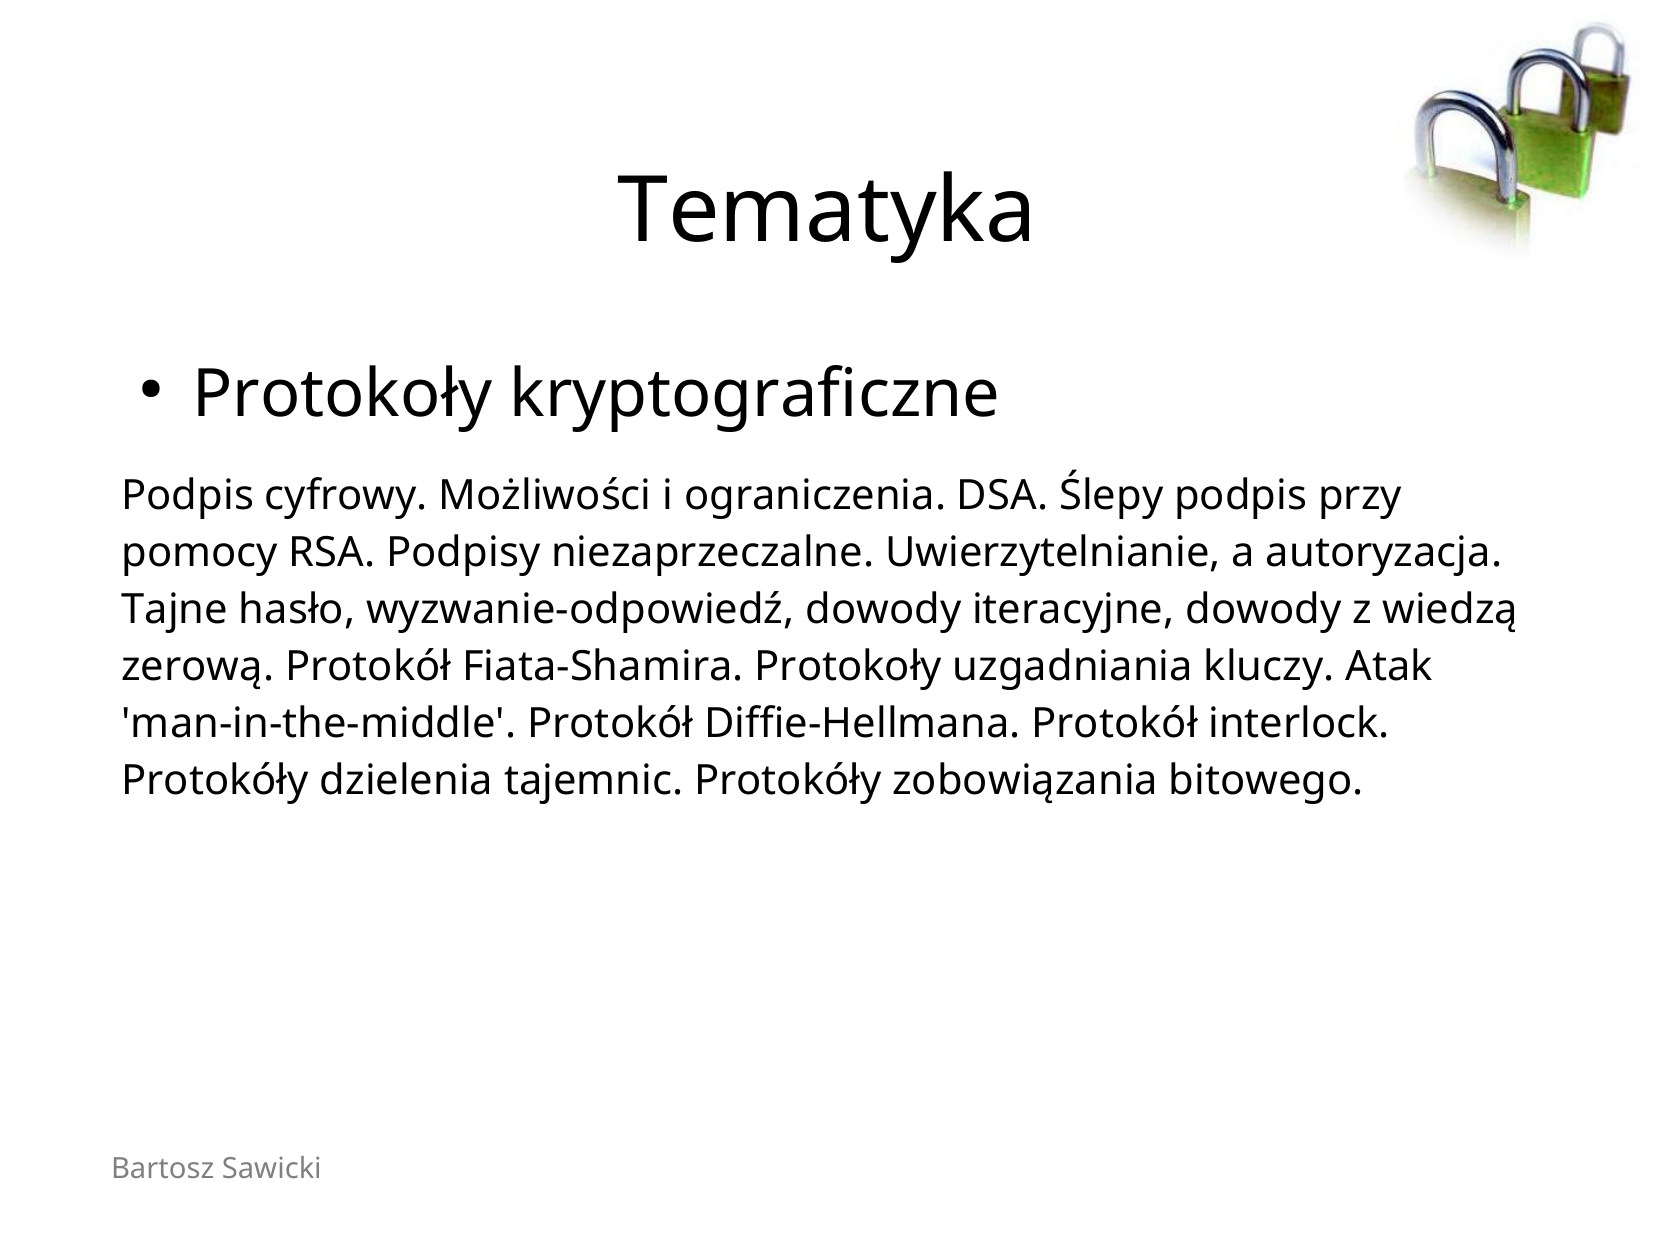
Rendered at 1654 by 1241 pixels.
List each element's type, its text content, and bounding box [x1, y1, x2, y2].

list Protokoły kryptograficzne Podpis cyfrowy. Możliwości i ograniczenia. DSA. Ślepy podpis przy pomocy RSA. Podpisy niezaprzeczalne. Uwierzytelnianie, a autoryzacja. Tajne hasło, wyzwanie-odpowiedź, dowody iteracyjne, dowody z wiedzą zerową. Protokół Fiata-Shamira. Protokoły uzgadniania kluczy. Atak 'man-in-the-middle'. Protokół Diffie-Hellmana. Protokół interlock. Protokóły dzielenia tajemnic. Protokóły zobowiązania bitowego. [121, 344, 1534, 1065]
title Tematyka [121, 102, 1534, 310]
picture [1385, 14, 1640, 266]
